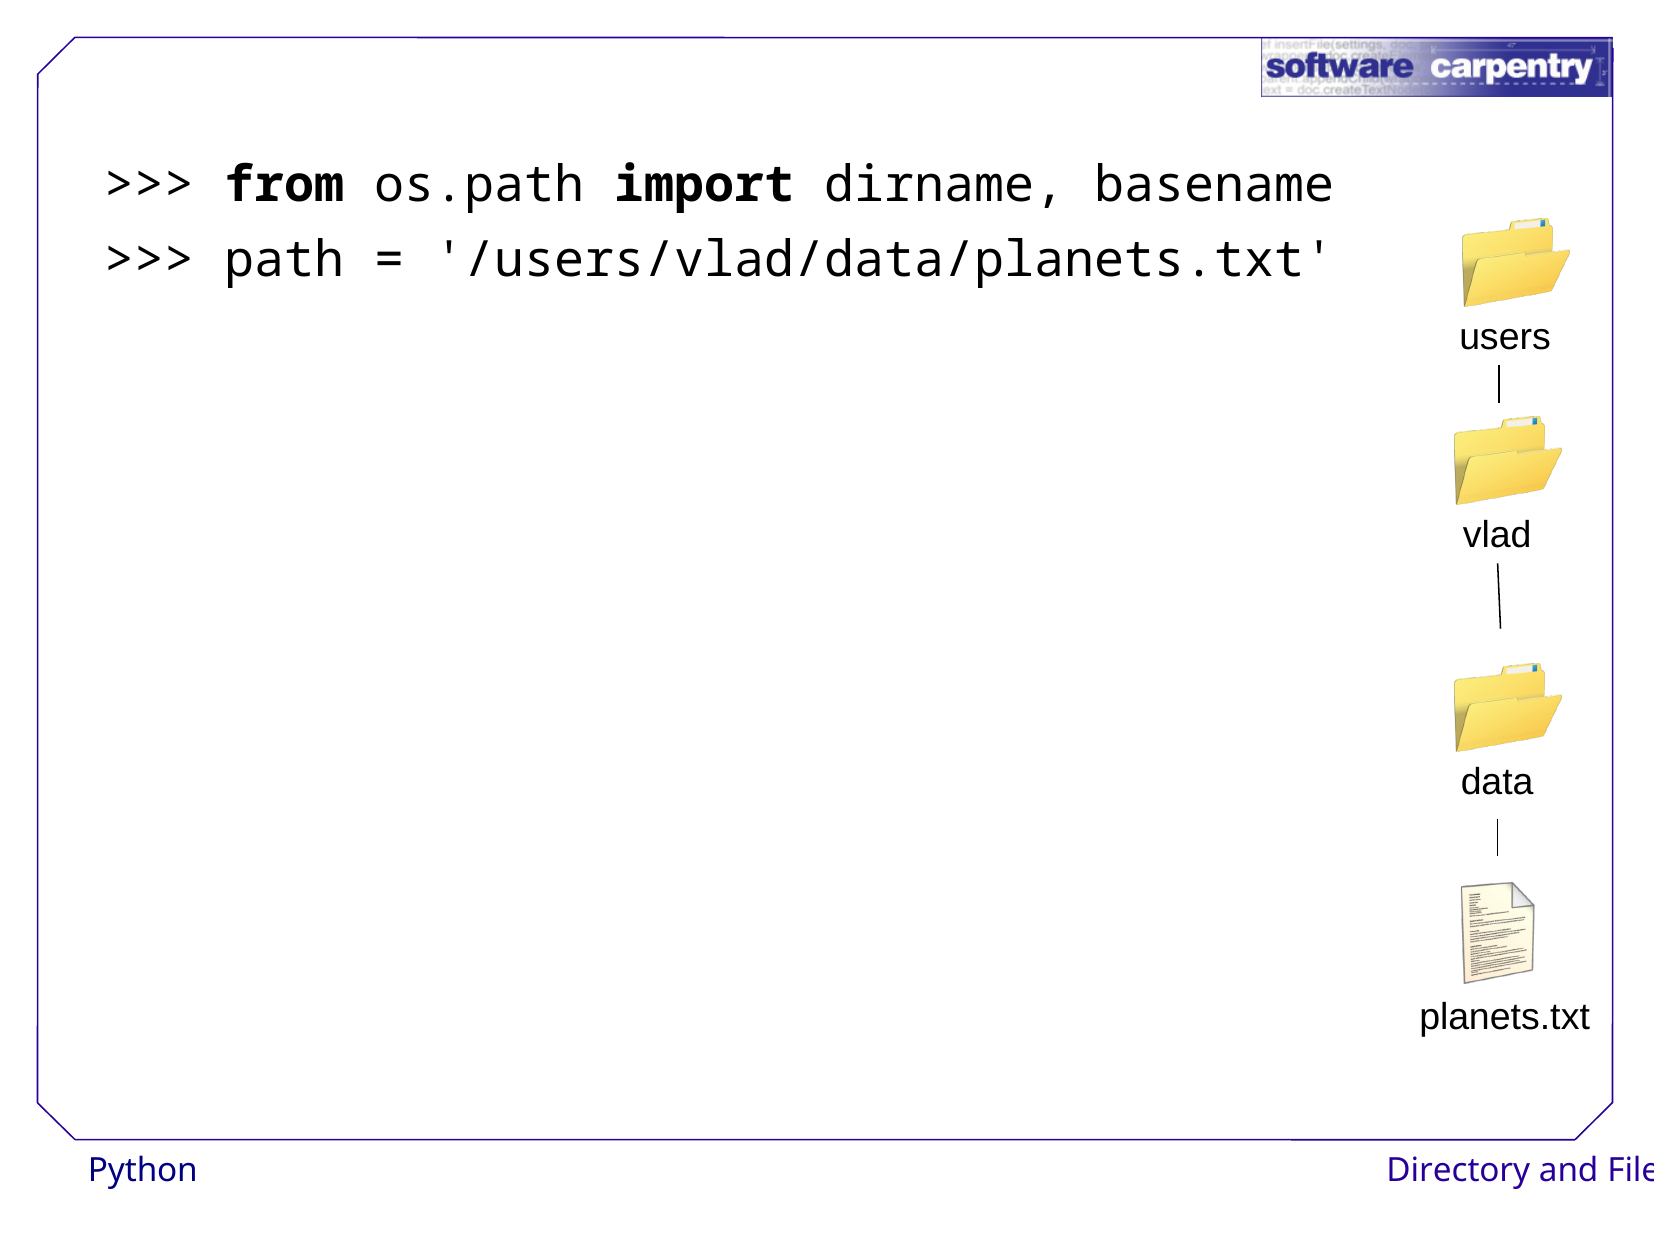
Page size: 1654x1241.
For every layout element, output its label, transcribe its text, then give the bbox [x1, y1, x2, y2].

picture [1441, 875, 1555, 988]
picture [1458, 204, 1574, 320]
text_box >>> from os.path import dirname, basename >>> path = '/users/vlad/data/planets.txt' [89, 128, 1512, 1037]
picture [1450, 402, 1566, 518]
picture [1450, 649, 1566, 765]
text_box data [1446, 753, 1549, 811]
text_box vlad [1448, 506, 1547, 564]
picture [1261, 39, 1613, 97]
text_box users [1444, 308, 1566, 366]
text_box planets.txt [1404, 988, 1605, 1046]
